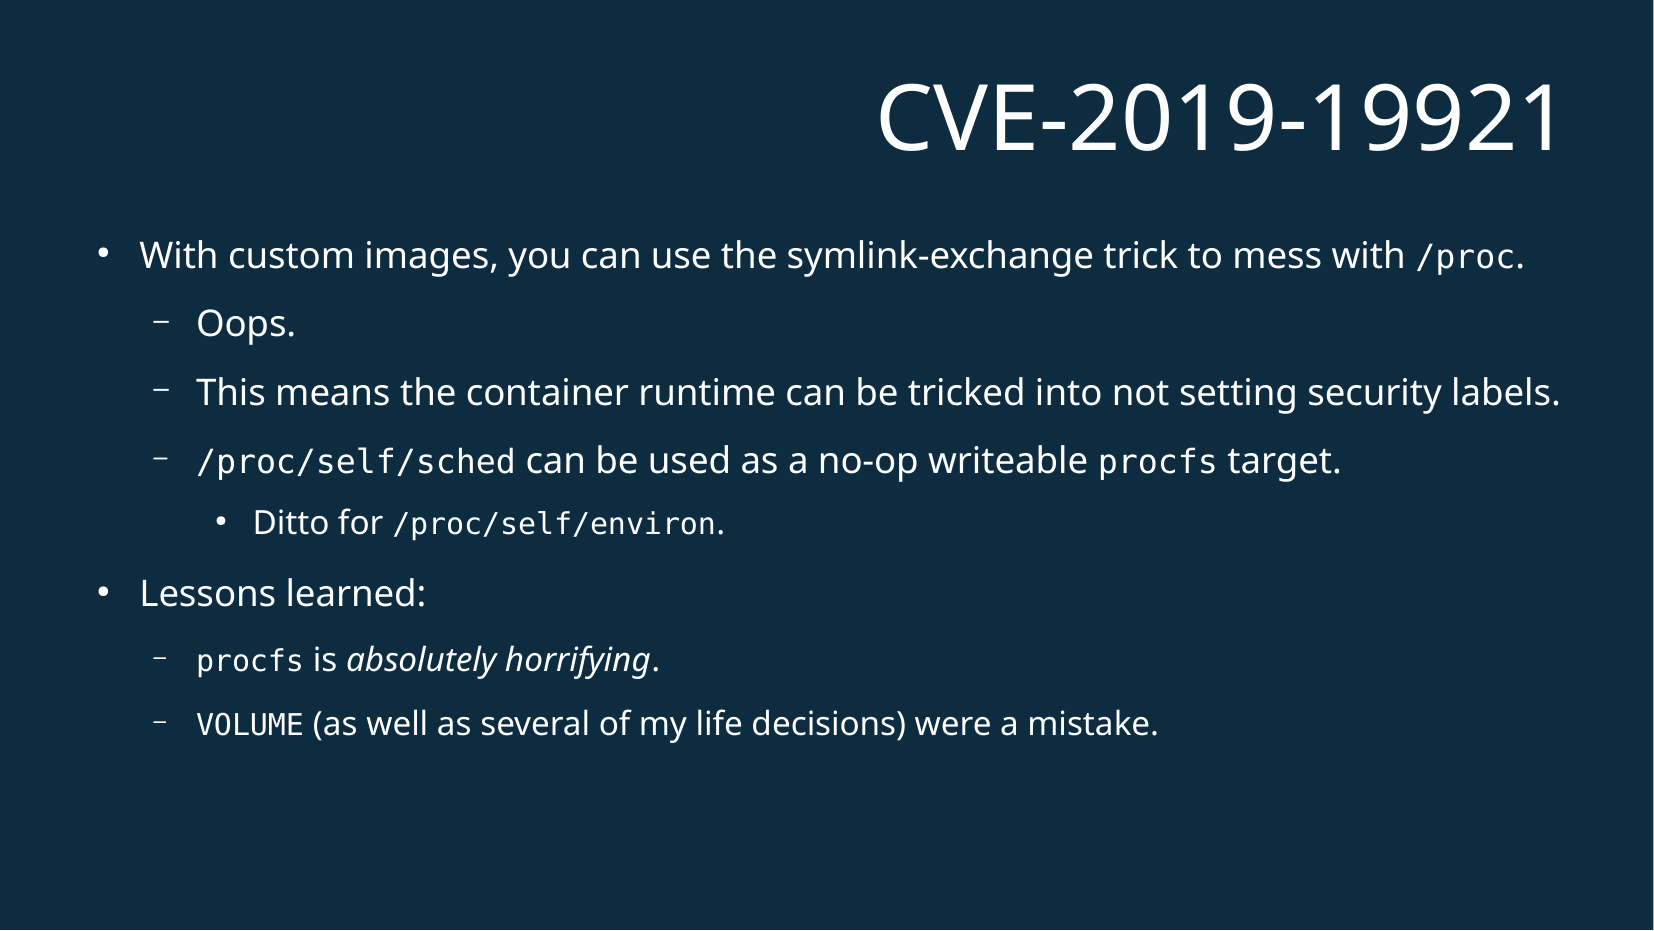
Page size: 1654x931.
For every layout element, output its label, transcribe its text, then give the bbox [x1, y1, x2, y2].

title CVE-2019-19921 [82, 37, 1571, 193]
list With custom images, you can use the symlink-exchange trick to mess with /proc. Oops. This means the container runtime can be tricked into not setting security labels. /proc/self/sched can be used as a no-op writeable procfs target. Ditto for /proc/self/environ. Lessons learned: procfs is absolutely horrifying. VOLUME (as well as several of my life decisions) were a mistake. [82, 217, 1571, 758]
